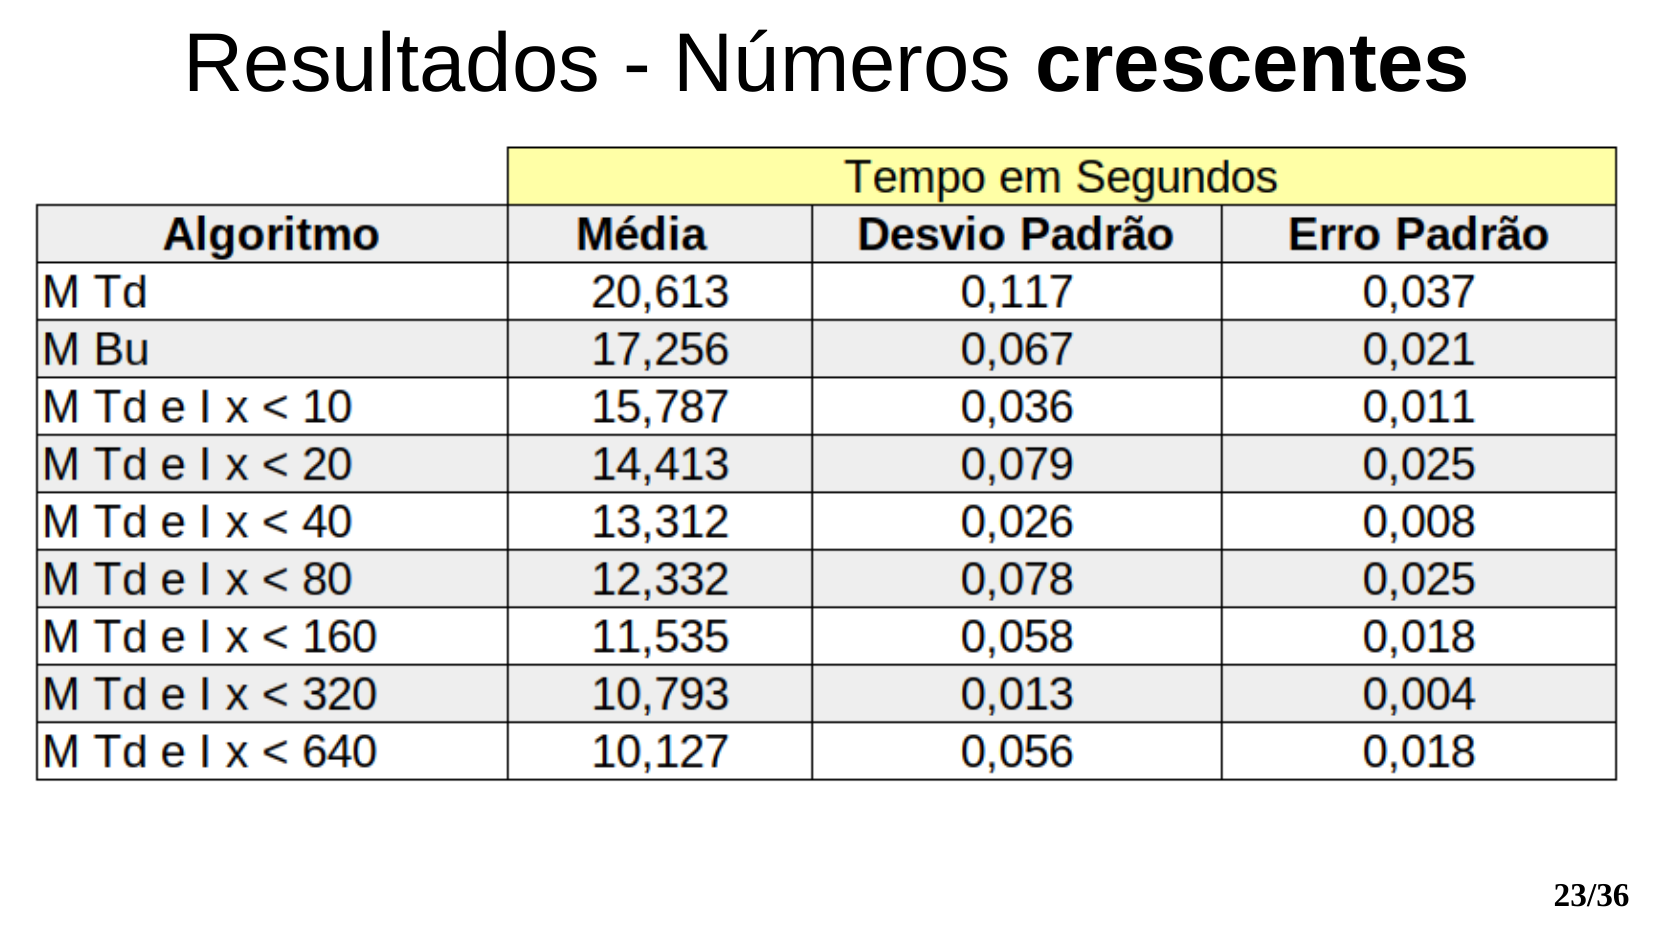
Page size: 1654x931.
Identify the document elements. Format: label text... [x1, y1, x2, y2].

picture [25, 124, 1629, 806]
title Resultados - Números crescentes [82, 16, 1571, 110]
